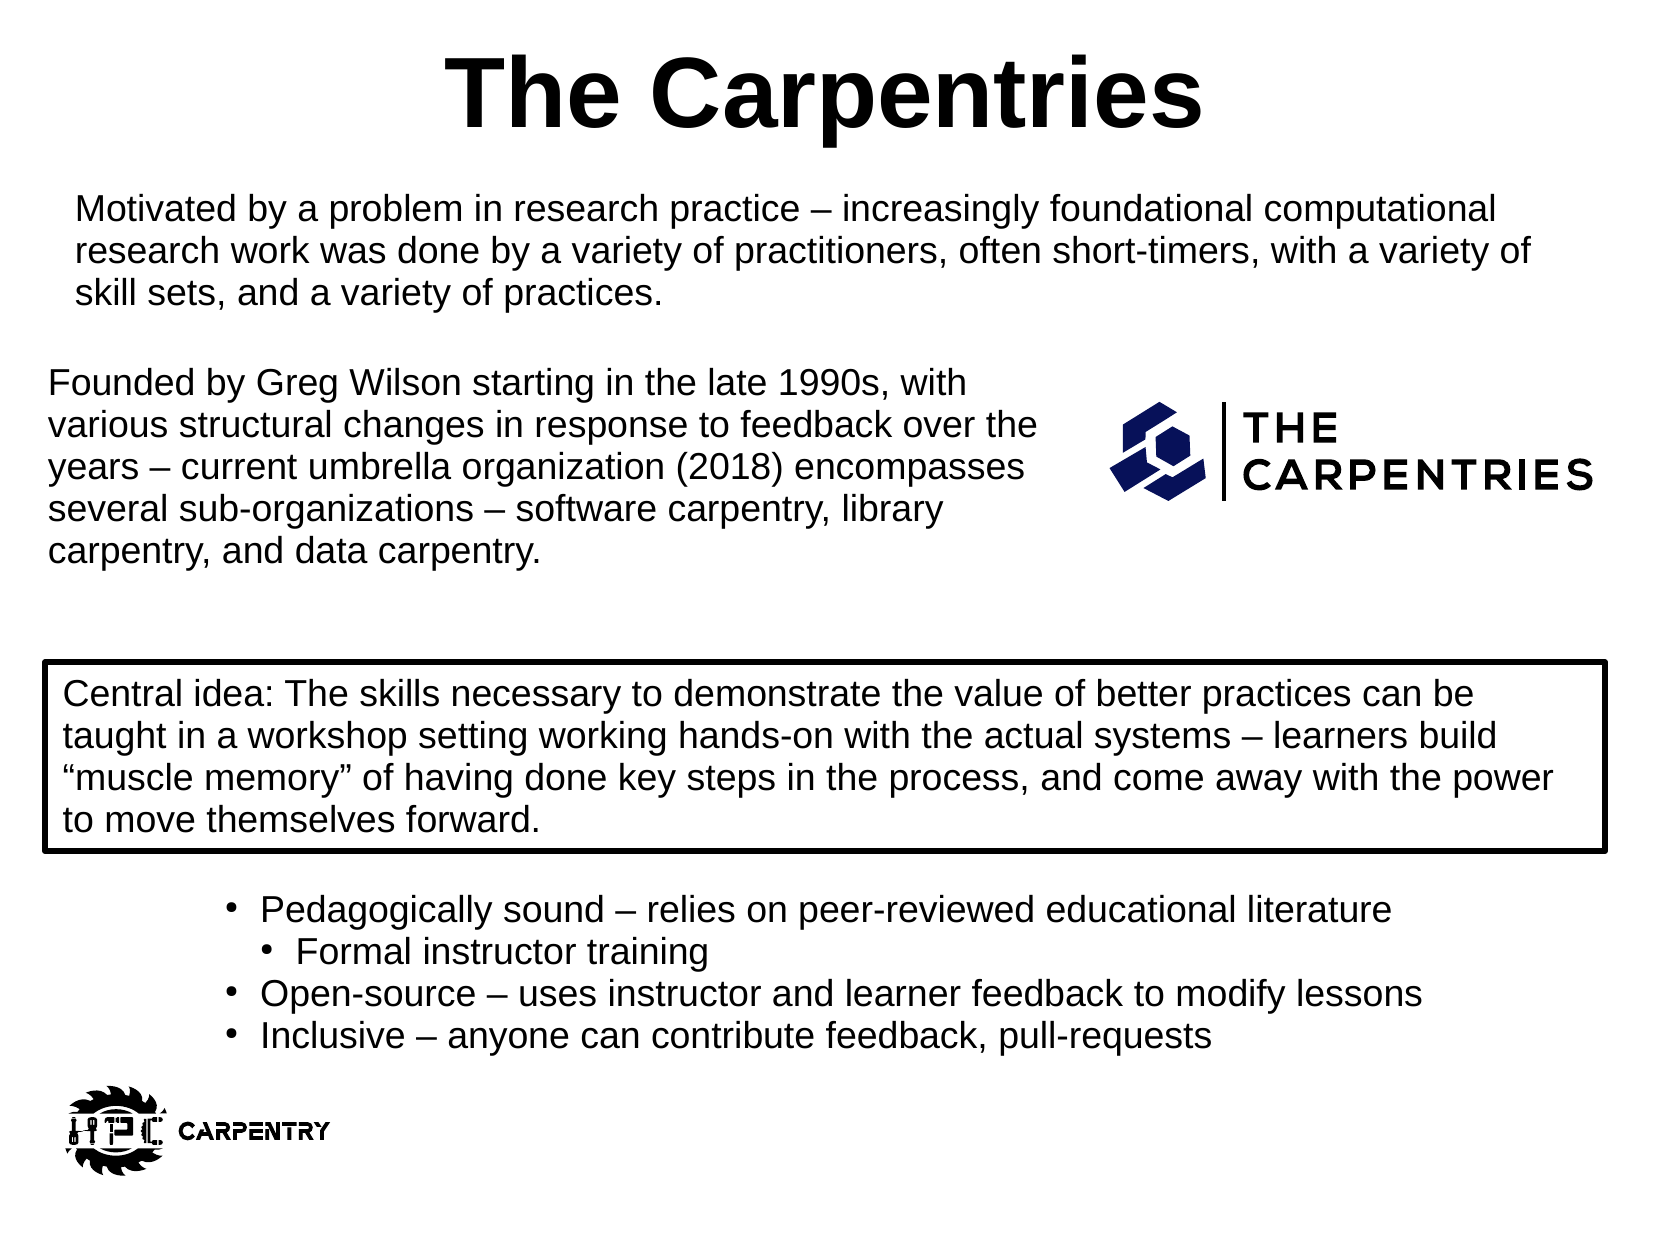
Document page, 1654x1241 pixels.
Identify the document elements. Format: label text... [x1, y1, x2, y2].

picture [20, 1063, 376, 1201]
text_box Motivated by a problem in research practice – increasingly foundational computational research work was done by a variety of practitioners, often short-timers, with a variety of skill sets, and a variety of practices. [60, 180, 1576, 321]
text_box Central idea: The skills necessary to demonstrate the value of better practices can be taught in a workshop setting working hands-on with the actual systems – learners build “muscle memory” of having done key steps in the process, and come away with the power to move themselves forward. [45, 662, 1606, 852]
text_box The Carpentries [45, 30, 1606, 166]
text_box Founded by Greg Wilson starting in the late 1990s, with various structural changes in response to feedback over the years – current umbrella organization (2018) encompasses several sub-organizations – software carpentry, library carpentry, and data carpentry. [33, 354, 1069, 621]
picture [1109, 401, 1593, 501]
text_box Pedagogically sound – relies on peer-reviewed educational literature Formal instructor training Open-source – uses instructor and learner feedback to modify lessons Inclusive – anyone can contribute feedback, pull-requests [210, 880, 1486, 1064]
